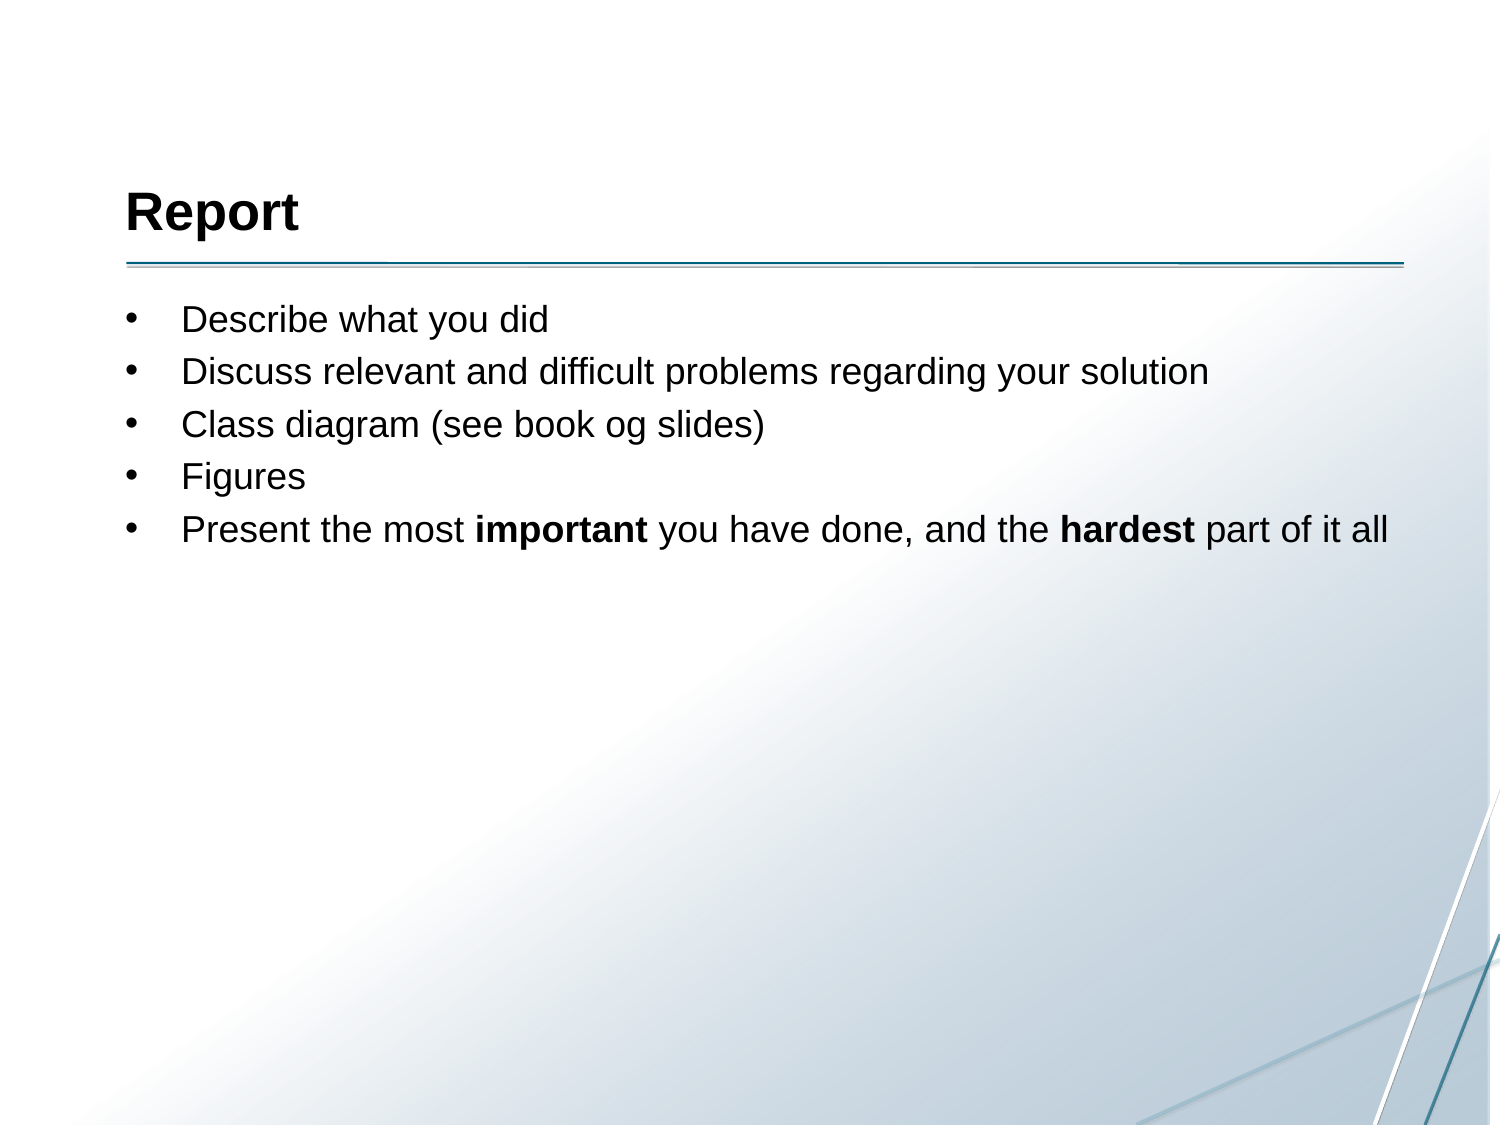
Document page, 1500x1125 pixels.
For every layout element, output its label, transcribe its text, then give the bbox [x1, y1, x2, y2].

title Report [109, 49, 1403, 249]
list Describe what you did Discuss relevant and difficult problems regarding your solution Class diagram (see book og slides) Figures Present the most important you have done, and the hardest part of it all [109, 287, 1404, 1005]
